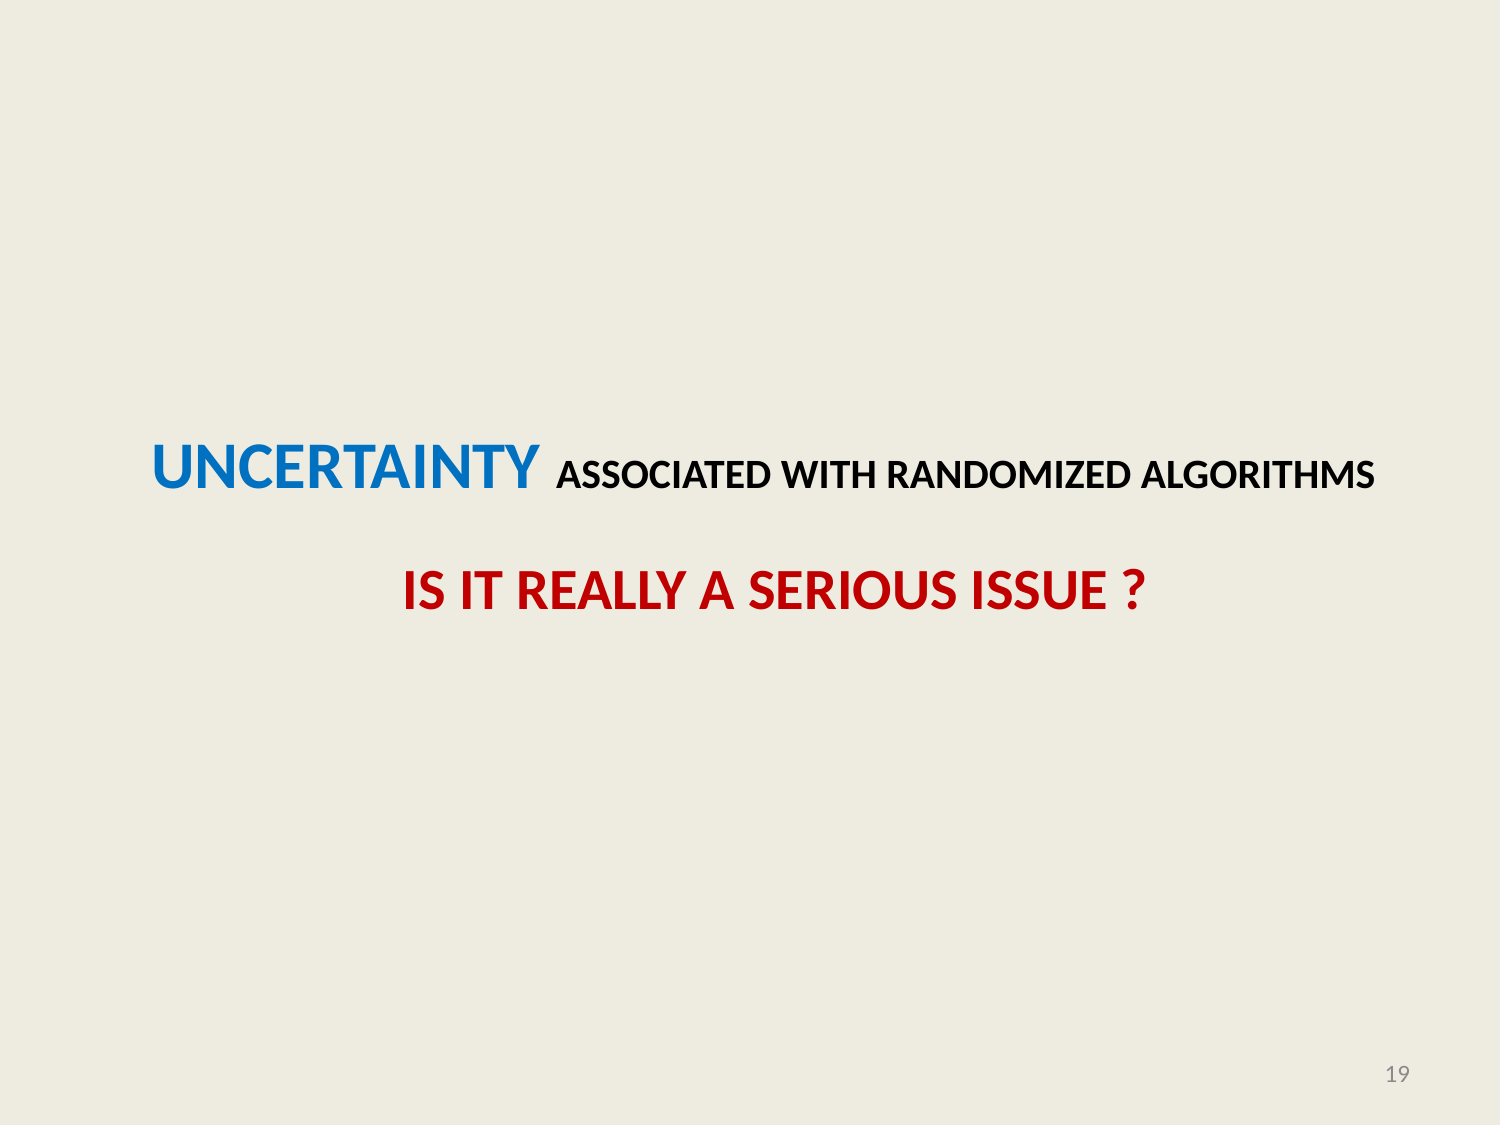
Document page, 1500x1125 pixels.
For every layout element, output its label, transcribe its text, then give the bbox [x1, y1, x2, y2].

list [118, 476, 1394, 723]
slide_number <number> [1074, 1042, 1425, 1103]
title Uncertainty Associated with randomized Algorithms Is it really a serious issue ? [118, 414, 1394, 476]
